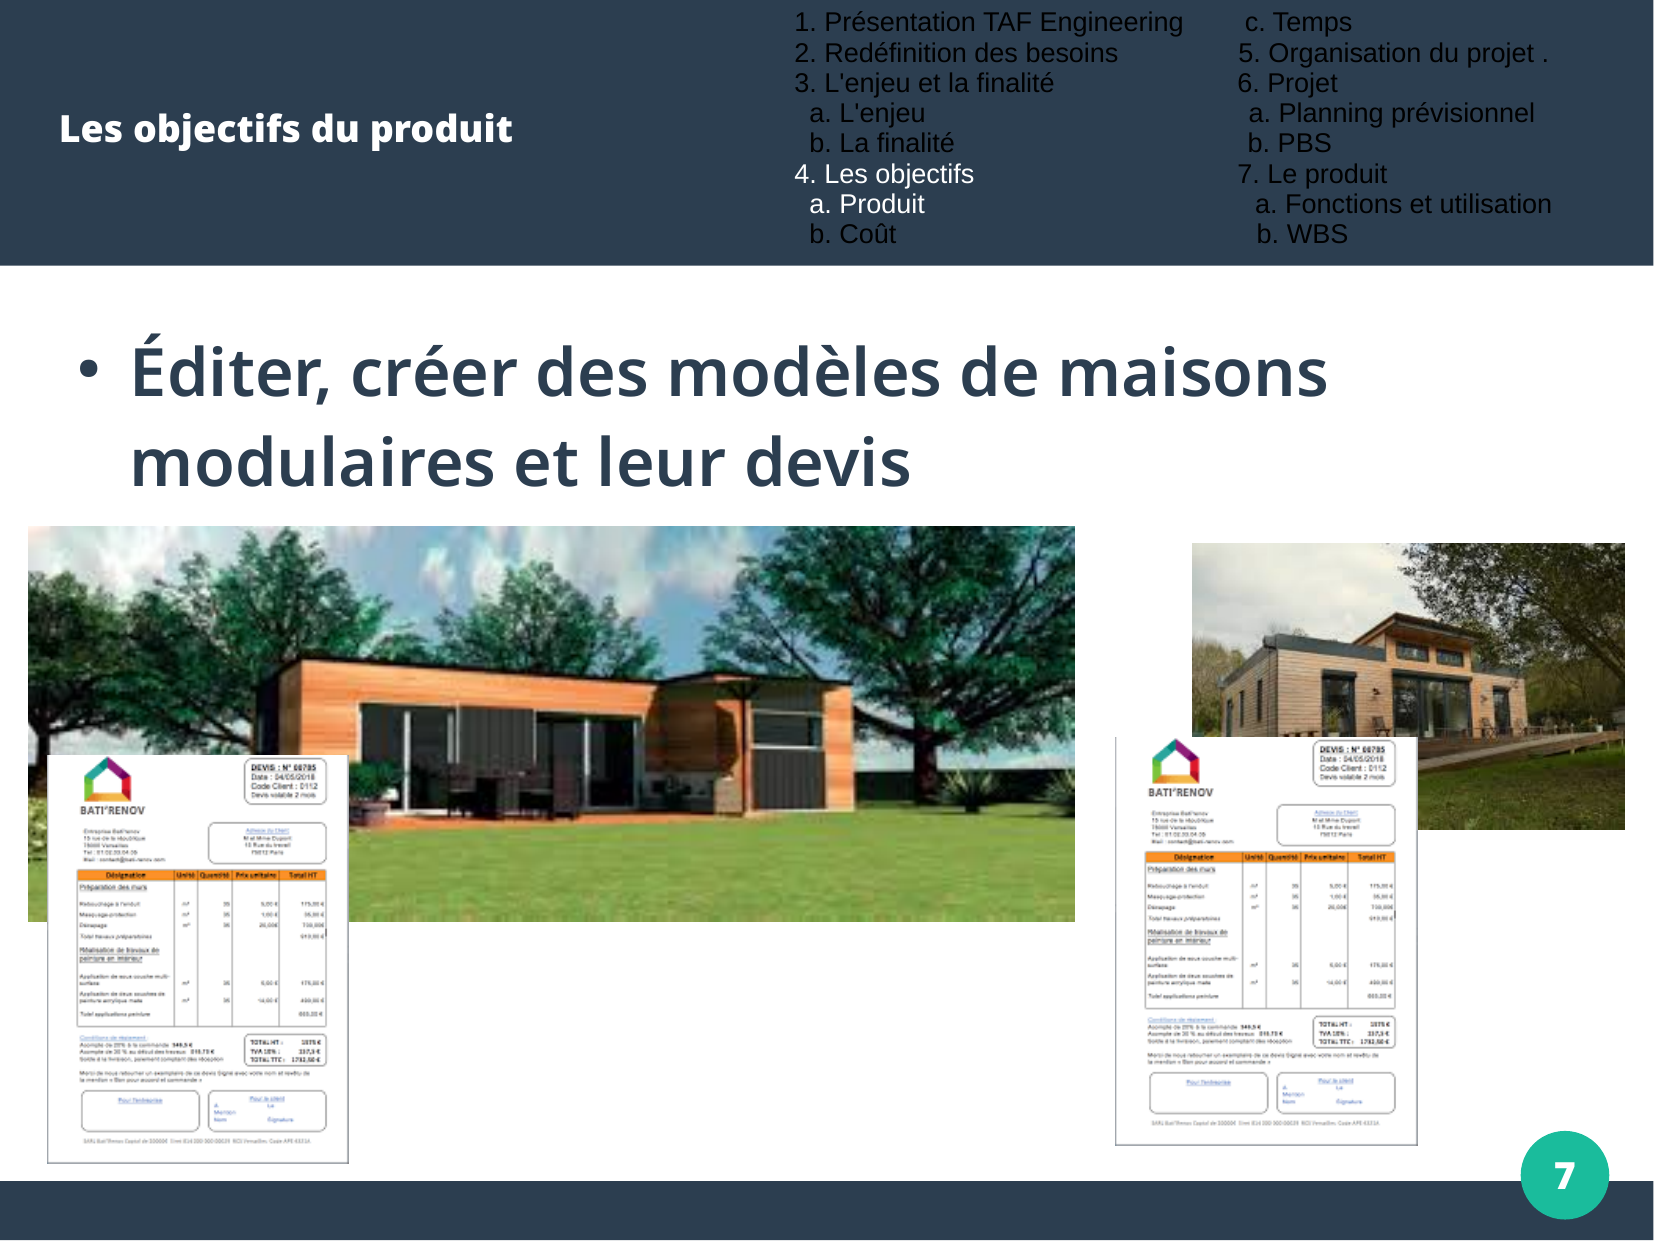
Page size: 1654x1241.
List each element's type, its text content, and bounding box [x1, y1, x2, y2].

picture [1115, 543, 1625, 1146]
picture [28, 526, 1075, 1164]
list Éditer, créer des modèles de maisons modulaires et leur devis [59, 324, 1595, 720]
title Les objectifs du produit [59, 49, 779, 207]
text_box 1. Présentation TAF Engineering c. Temps 2. Redéfinition des besoins 5. Organisation du projet . 3. L'enjeu et la finalité 6. Projet a. L'enjeu a. Planning prévisionnel b. La finalité b. PBS 4. Les objectifs 7. Le produit a. Produit a. Fonctions et utilisation b. Coût b. WBS [779, 0, 1654, 318]
